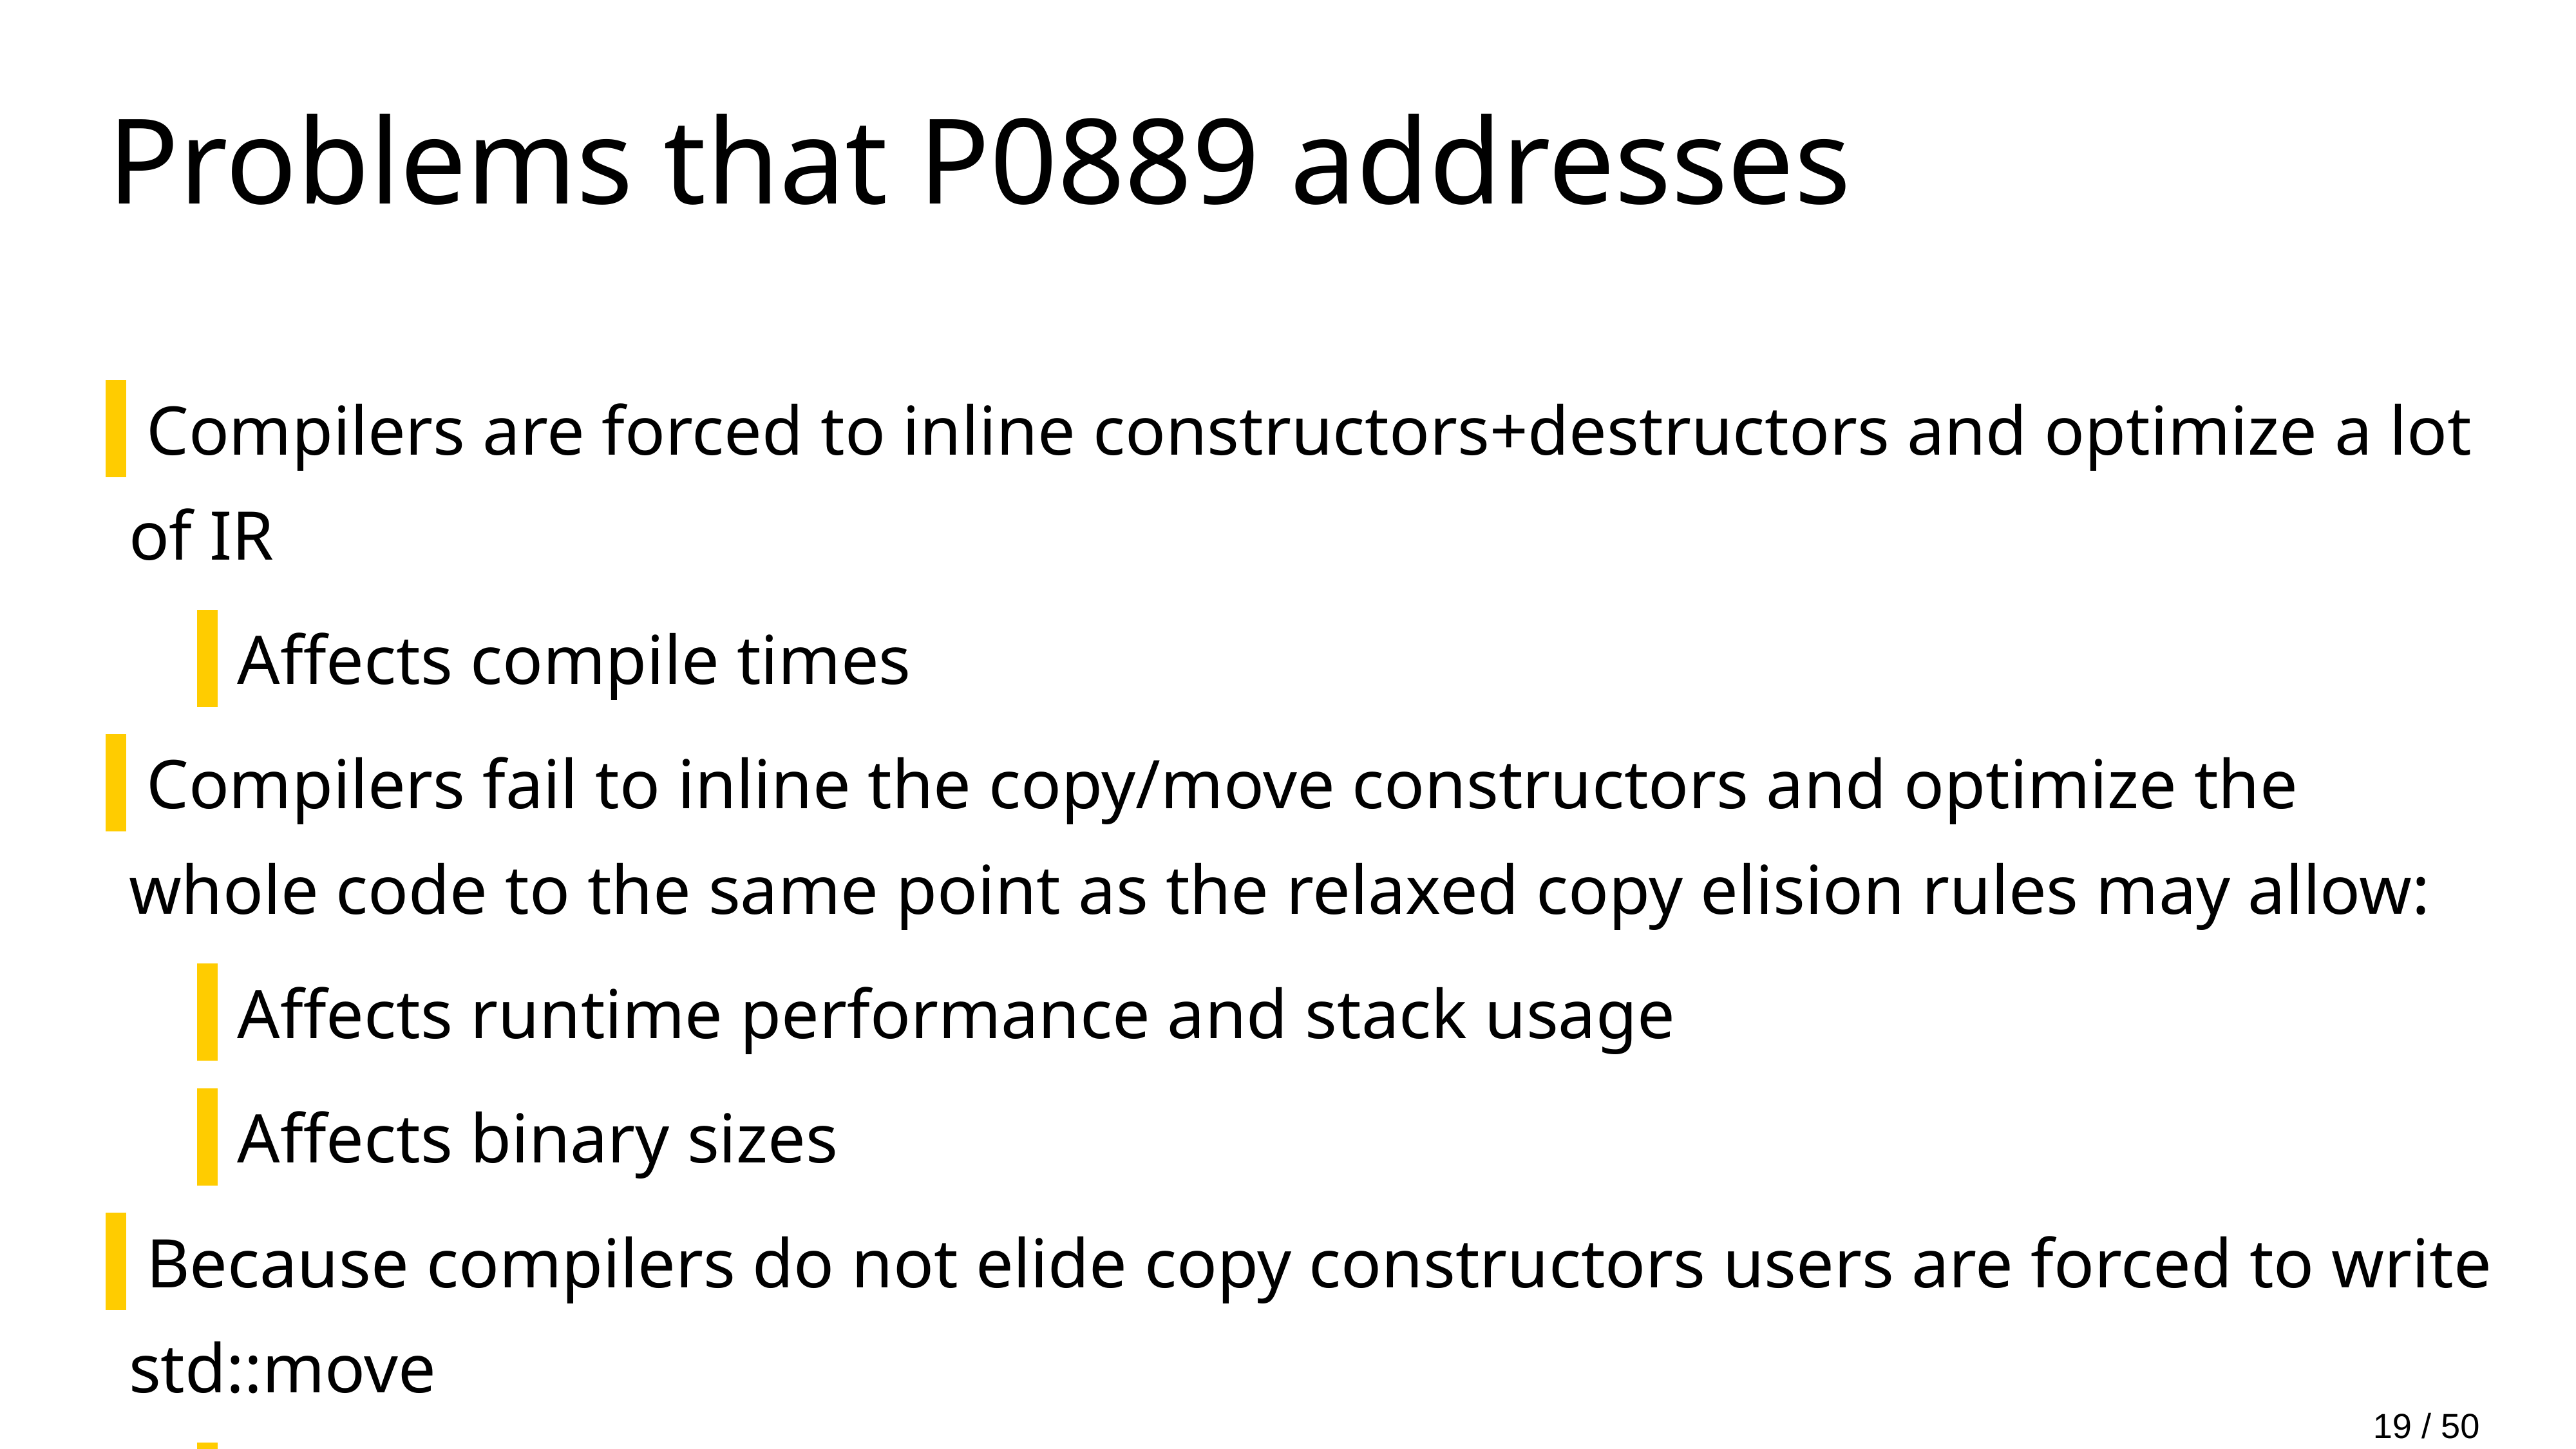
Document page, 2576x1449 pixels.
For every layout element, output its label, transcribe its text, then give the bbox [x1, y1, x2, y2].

picture [197, 1443, 218, 1449]
text_box <number> / 50 [2363, 1402, 2576, 1449]
text_box Compilers are forced to inline constructors+destructors and optimize a lot of IR Affects compile times Compilers fail to inline the copy/move constructors and optimize the whole code to the same point as the relaxed copy elision rules may allow: Affects runtime performance and stack usage Affects binary sizes Because compilers do not elide copy constructors users are forced to write std::move Rules for writing (or not writing) std::move are tricky [96, 364, 2512, 1419]
title Problems that P0889 addresses [108, 80, 2468, 242]
